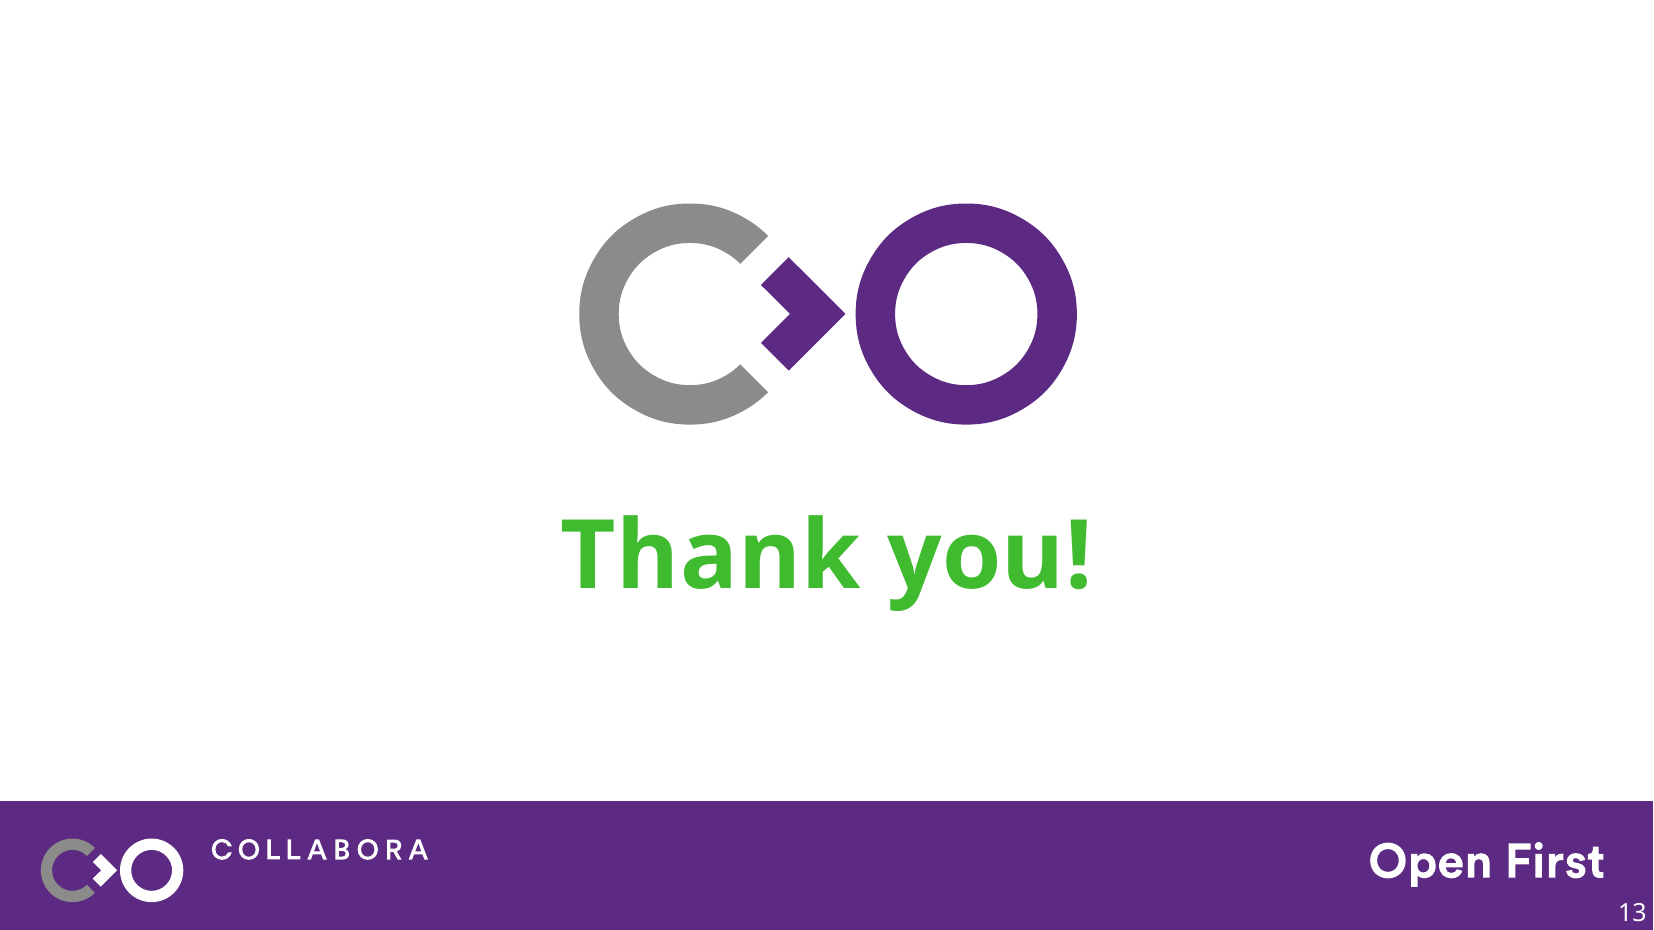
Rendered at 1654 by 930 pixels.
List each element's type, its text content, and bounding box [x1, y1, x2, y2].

text_box [760, 257, 846, 371]
text_box [855, 203, 1077, 425]
text_box [579, 203, 769, 425]
title Thank you! [41, 495, 1614, 609]
